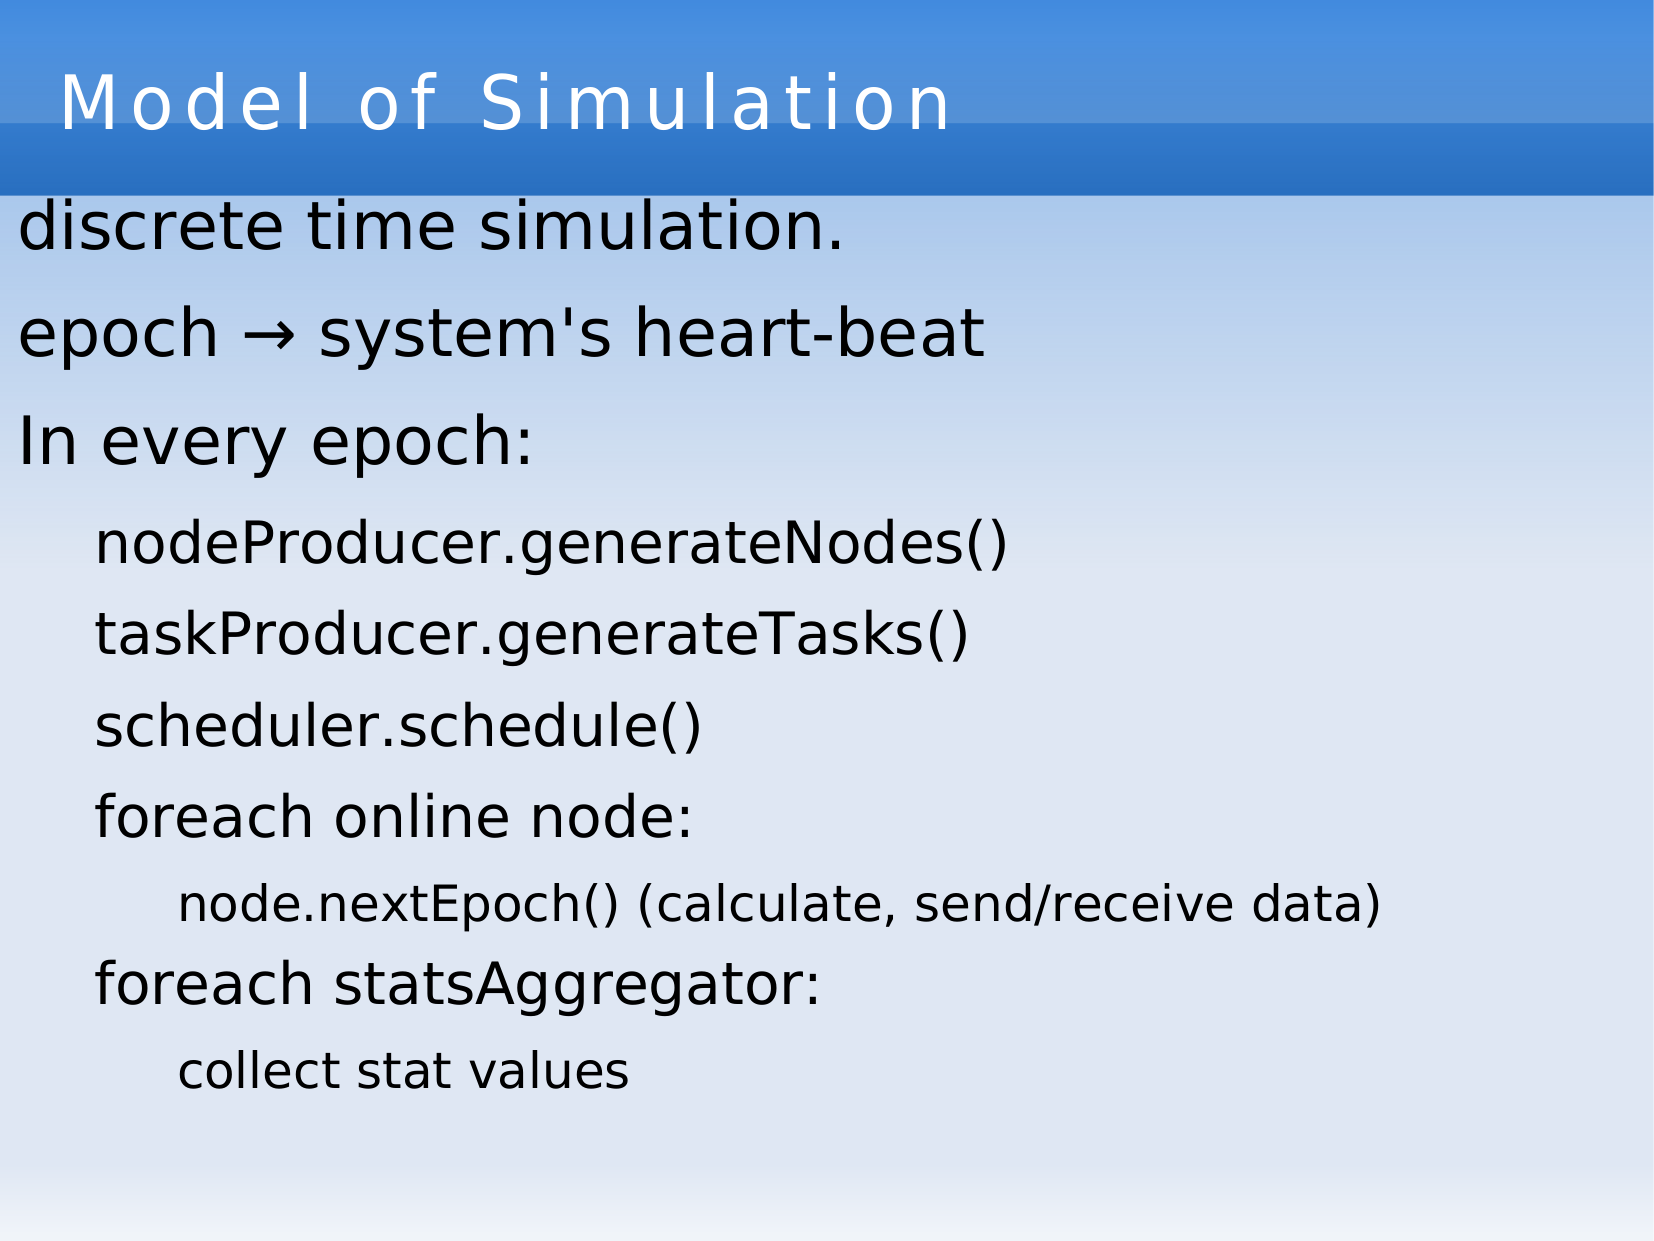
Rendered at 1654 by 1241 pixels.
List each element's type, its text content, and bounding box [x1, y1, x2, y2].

title Model of Simulation [59, 36, 1270, 171]
picture [0, 0, 1654, 187]
list discrete time simulation. epoch → system's heart-beat In every epoch: nodeProducer.generateNodes() taskProducer.generateTasks() scheduler.schedule() foreach online node: node.nextEpoch() (calculate, send/receive data) foreach statsAggregator: collect stat values [0, 187, 1654, 1238]
